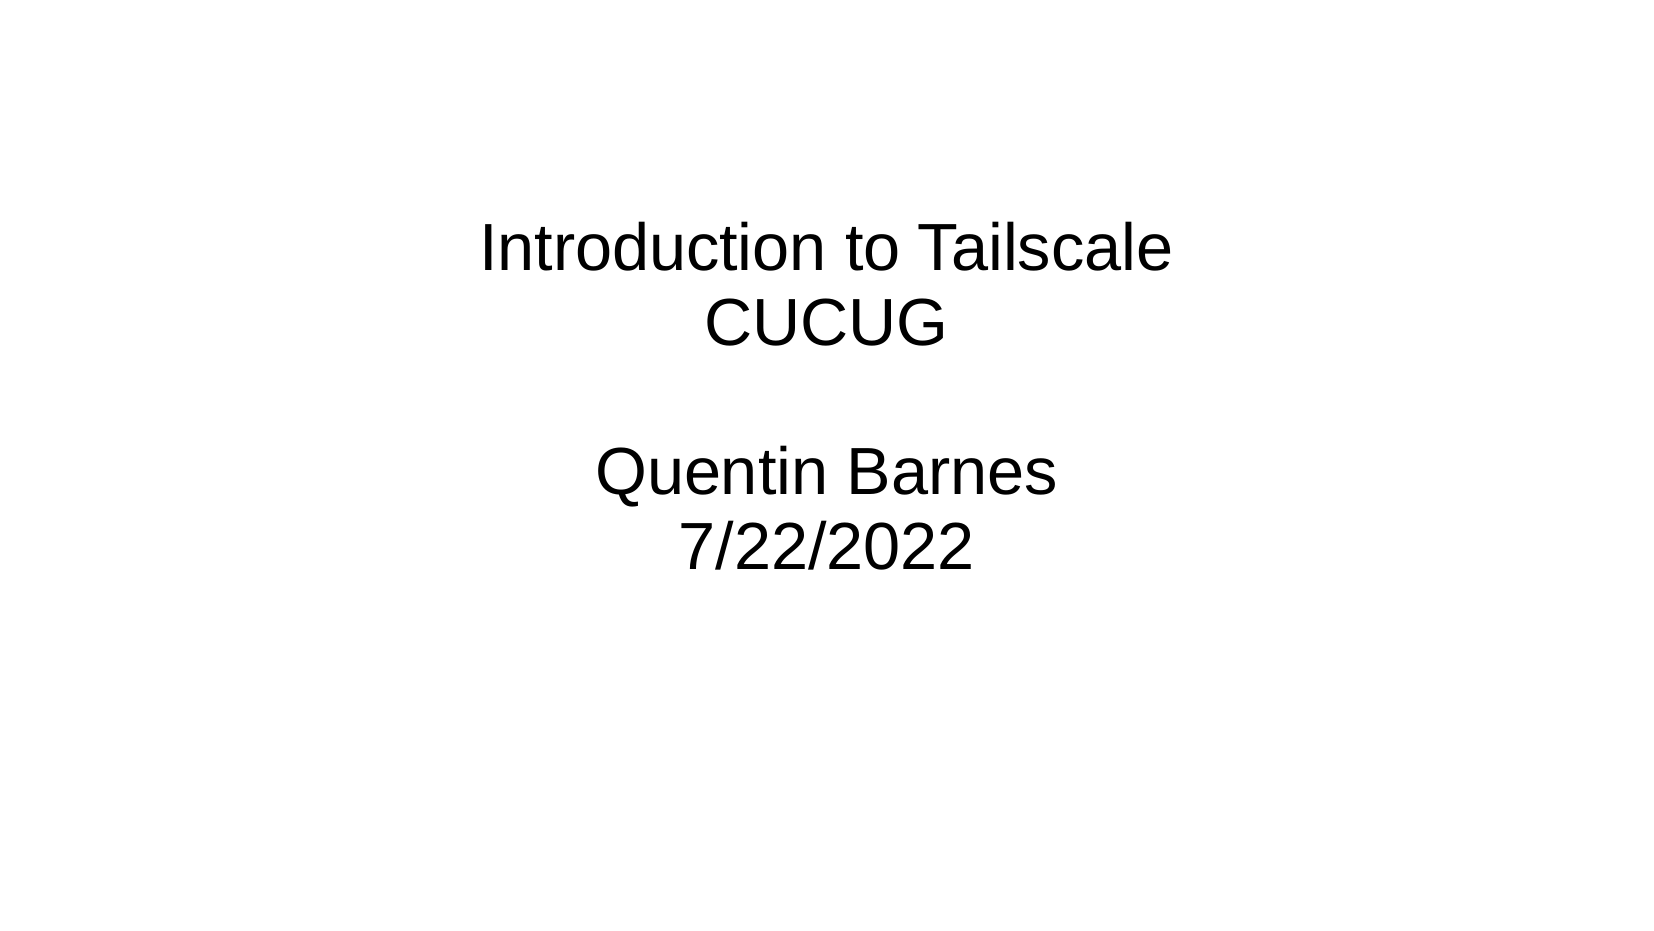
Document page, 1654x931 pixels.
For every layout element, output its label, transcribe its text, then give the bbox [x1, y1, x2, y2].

subtitle Introduction to Tailscale CUCUG Quentin Barnes 7/22/2022 [82, 37, 1571, 757]
